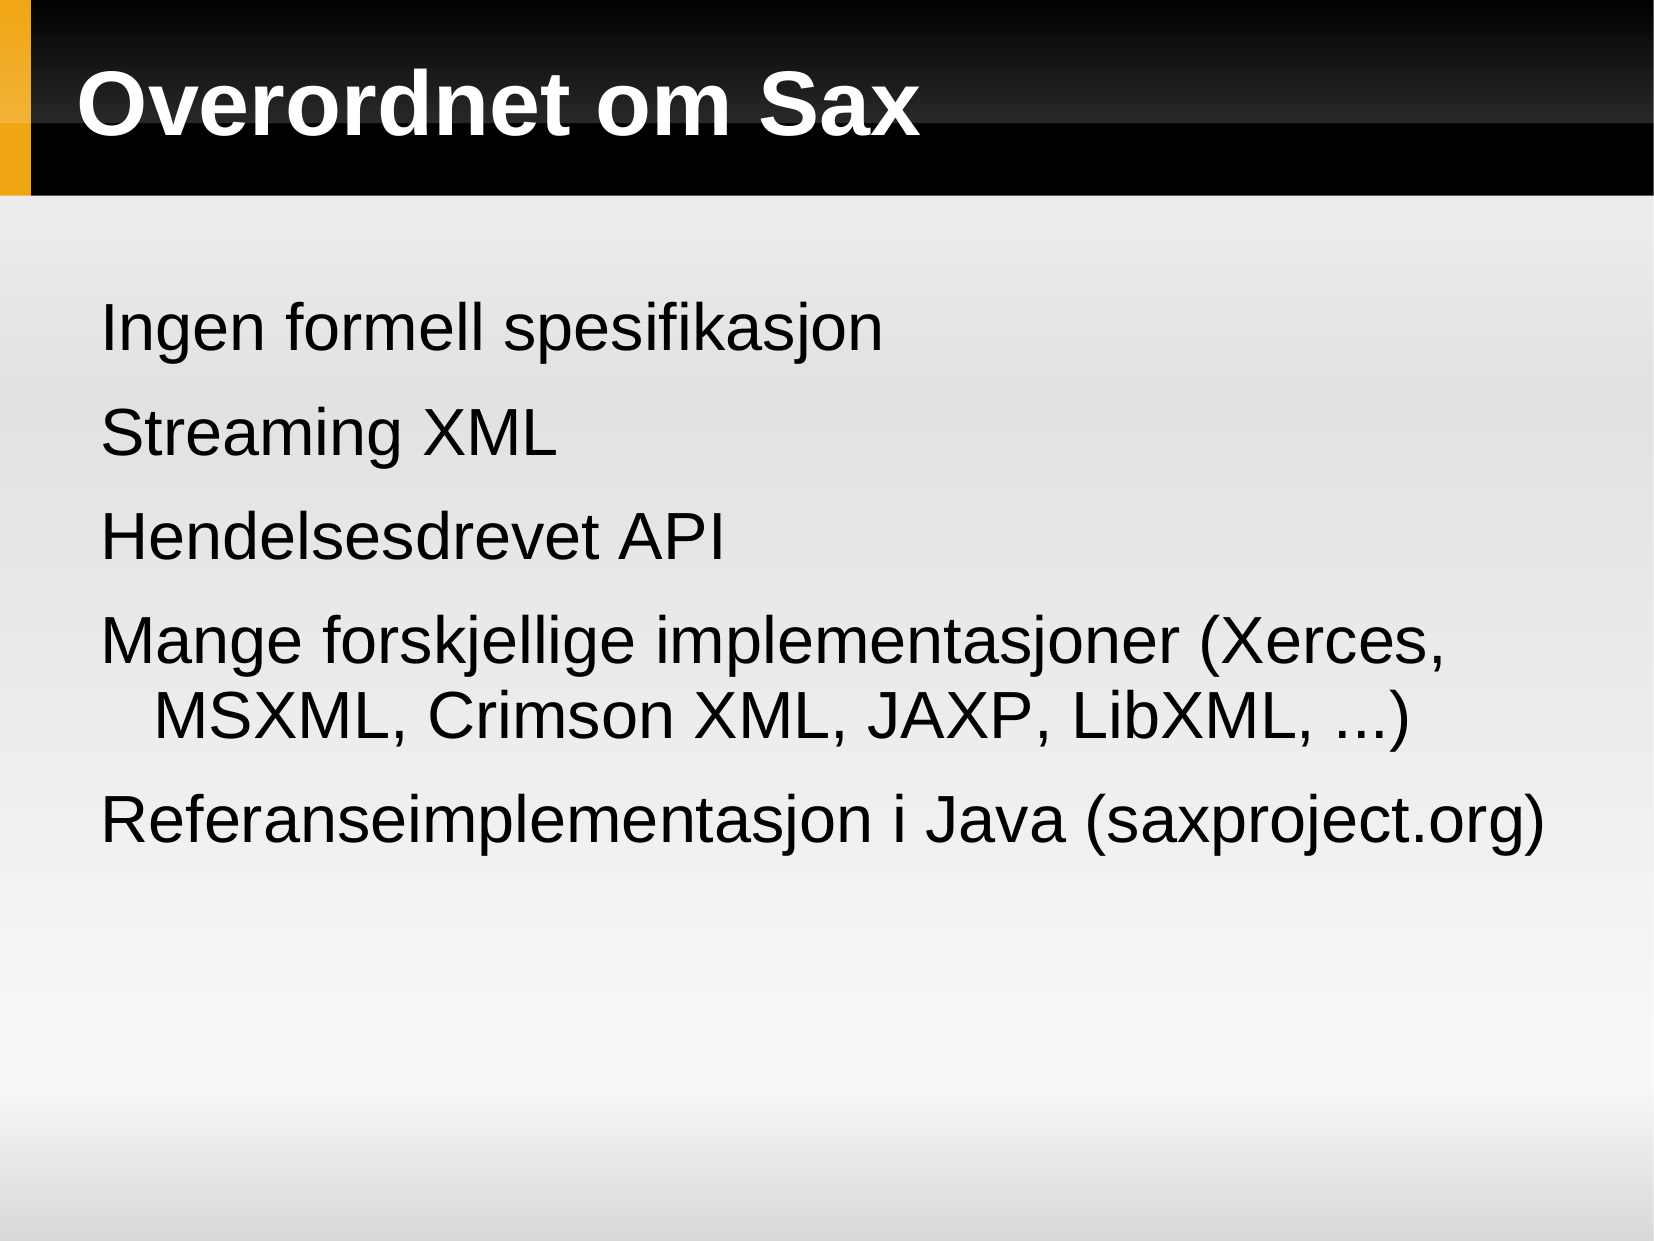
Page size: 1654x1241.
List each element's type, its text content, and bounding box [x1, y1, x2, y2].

list Ingen formell spesifikasjon Streaming XML Hendelsesdrevet API Mange forskjellige implementasjoner (Xerces, MSXML, Crimson XML, JAXP, LibXML, ...) Referanseimplementasjon i Java (saxproject.org) [82, 290, 1571, 1104]
title Overordnet om Sax [76, 7, 1565, 200]
picture [0, 0, 1654, 1241]
